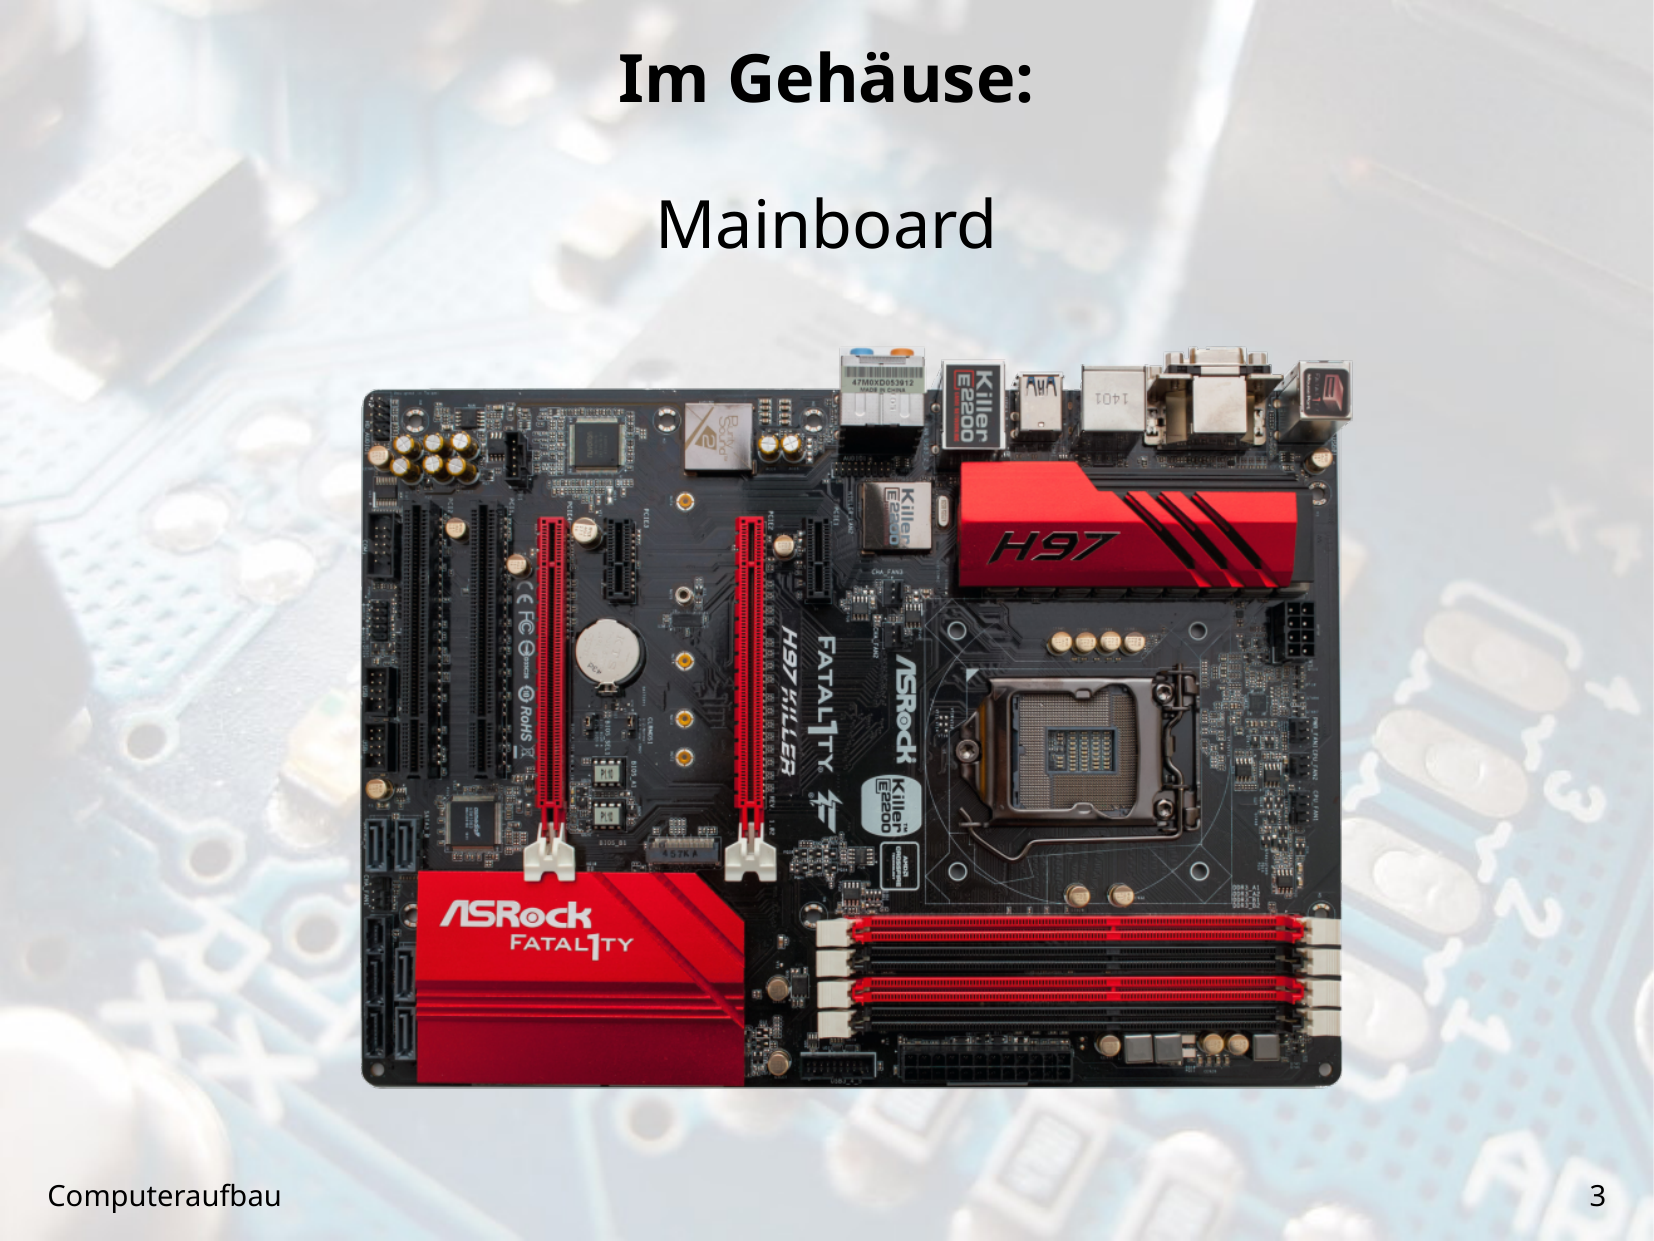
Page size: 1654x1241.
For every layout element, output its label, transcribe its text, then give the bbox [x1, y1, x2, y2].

list Mainboard [47, 177, 1607, 1123]
picture [0, 0, 1654, 1241]
title Im Gehäuse: [47, 23, 1607, 130]
